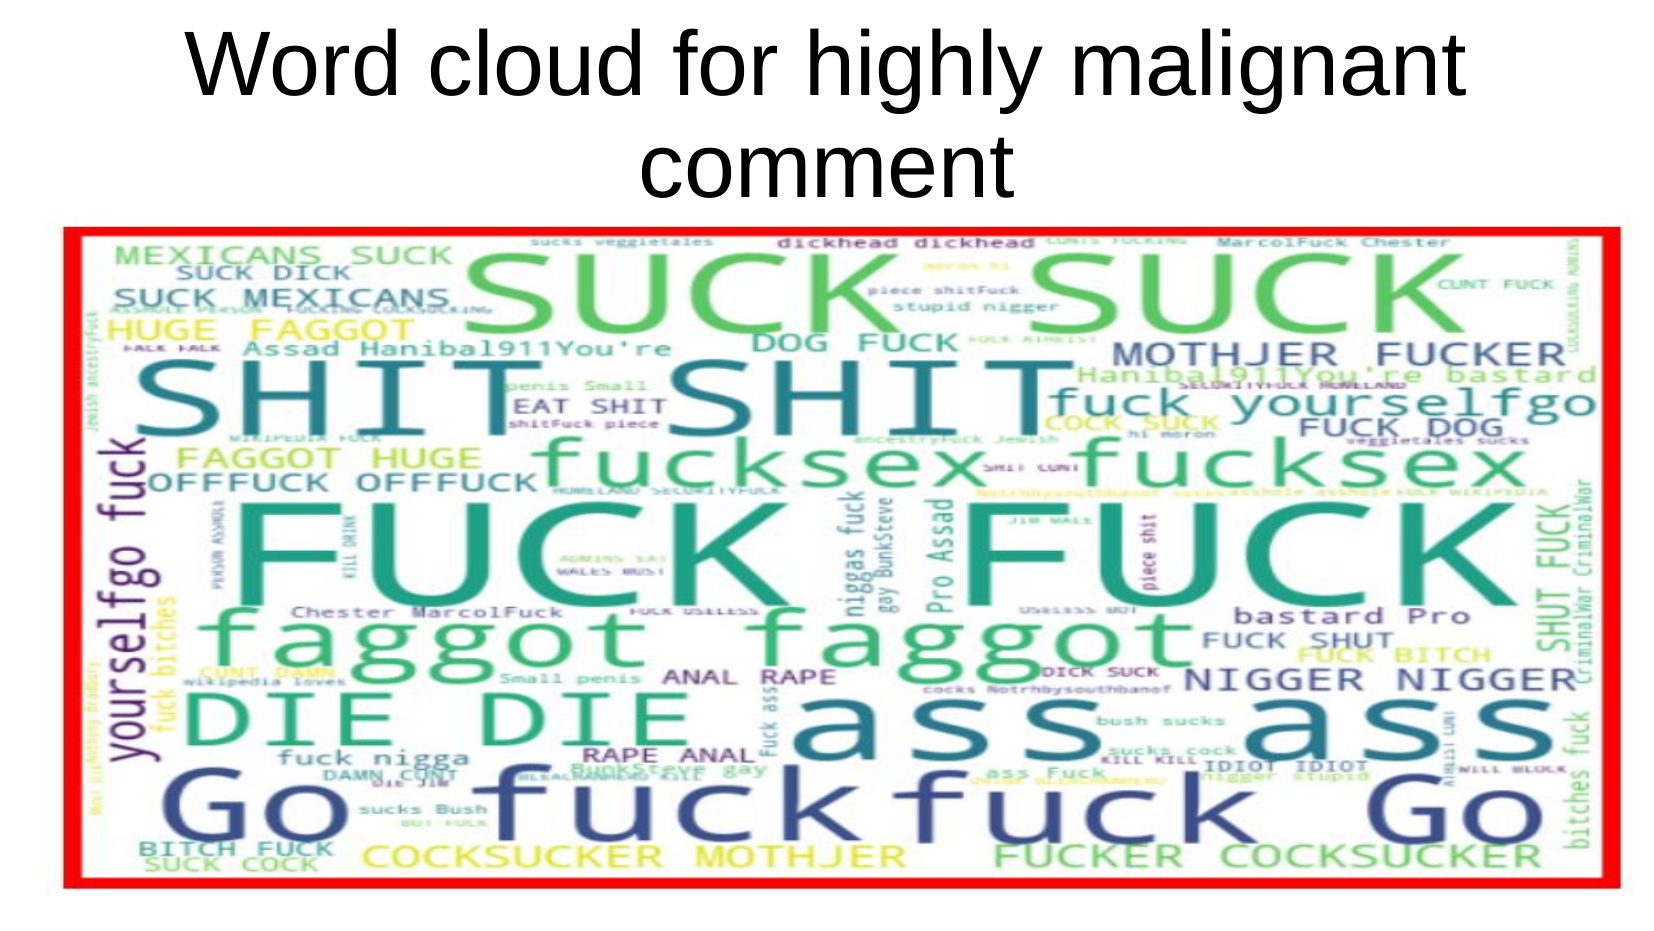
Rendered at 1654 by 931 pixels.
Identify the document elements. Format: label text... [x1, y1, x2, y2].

picture [45, 217, 1636, 901]
title Word cloud for highly malignant comment [82, 12, 1571, 217]
